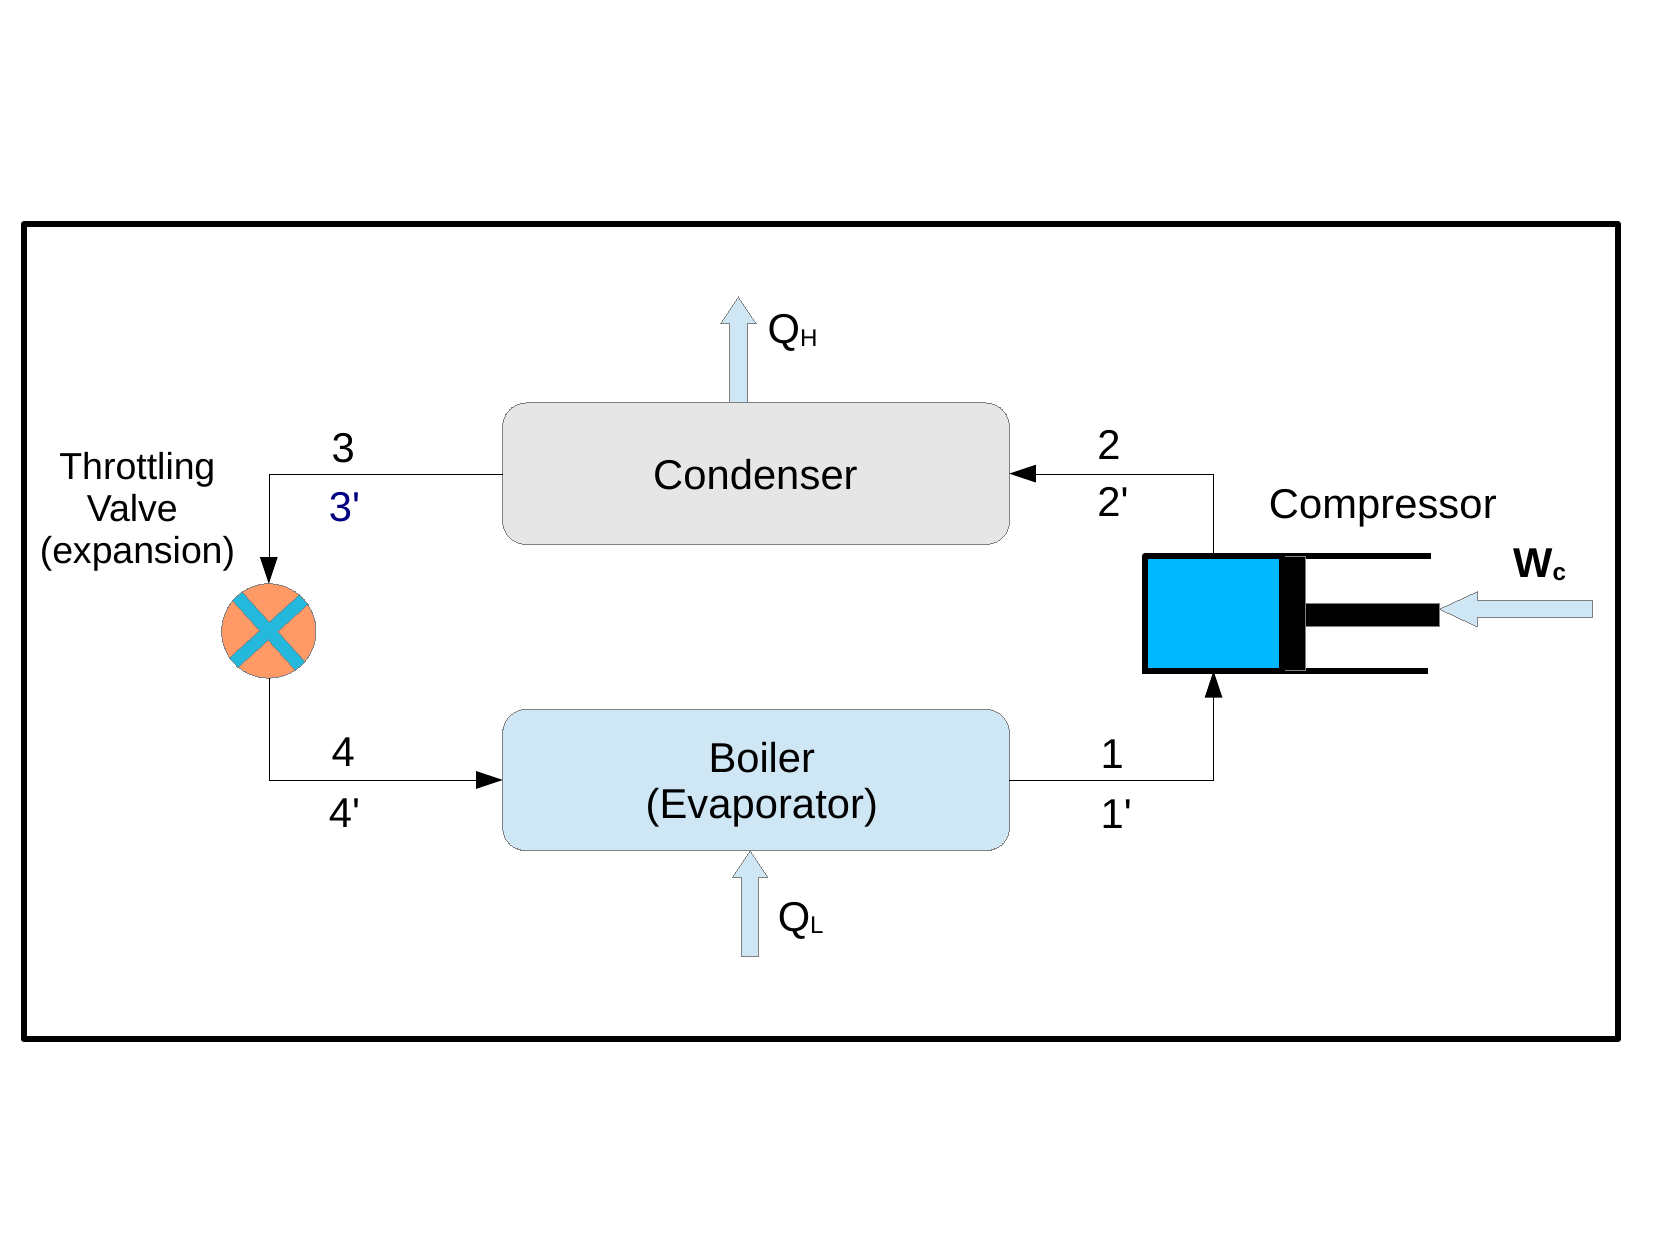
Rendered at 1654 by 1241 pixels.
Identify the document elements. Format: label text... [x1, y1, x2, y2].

text_box Compressor [1254, 473, 1512, 535]
text_box 3 [316, 416, 370, 475]
text_box 2 [1082, 414, 1136, 471]
text_box 4' [314, 782, 375, 890]
text_box Throttling Valve (expansion) [25, 438, 269, 580]
text_box [23, 224, 1619, 1040]
text_box 1' [1085, 783, 1170, 845]
text_box 4 [316, 721, 370, 782]
text_box Wc [1498, 532, 1593, 608]
text_box 3' [314, 475, 375, 584]
text_box QH [752, 298, 851, 374]
text_box 1 [1085, 723, 1139, 783]
text_box Boiler (Evaporator) [630, 726, 934, 835]
text_box 2' [1082, 471, 1158, 533]
text_box QL [763, 886, 863, 962]
text_box Condenser [638, 444, 898, 506]
